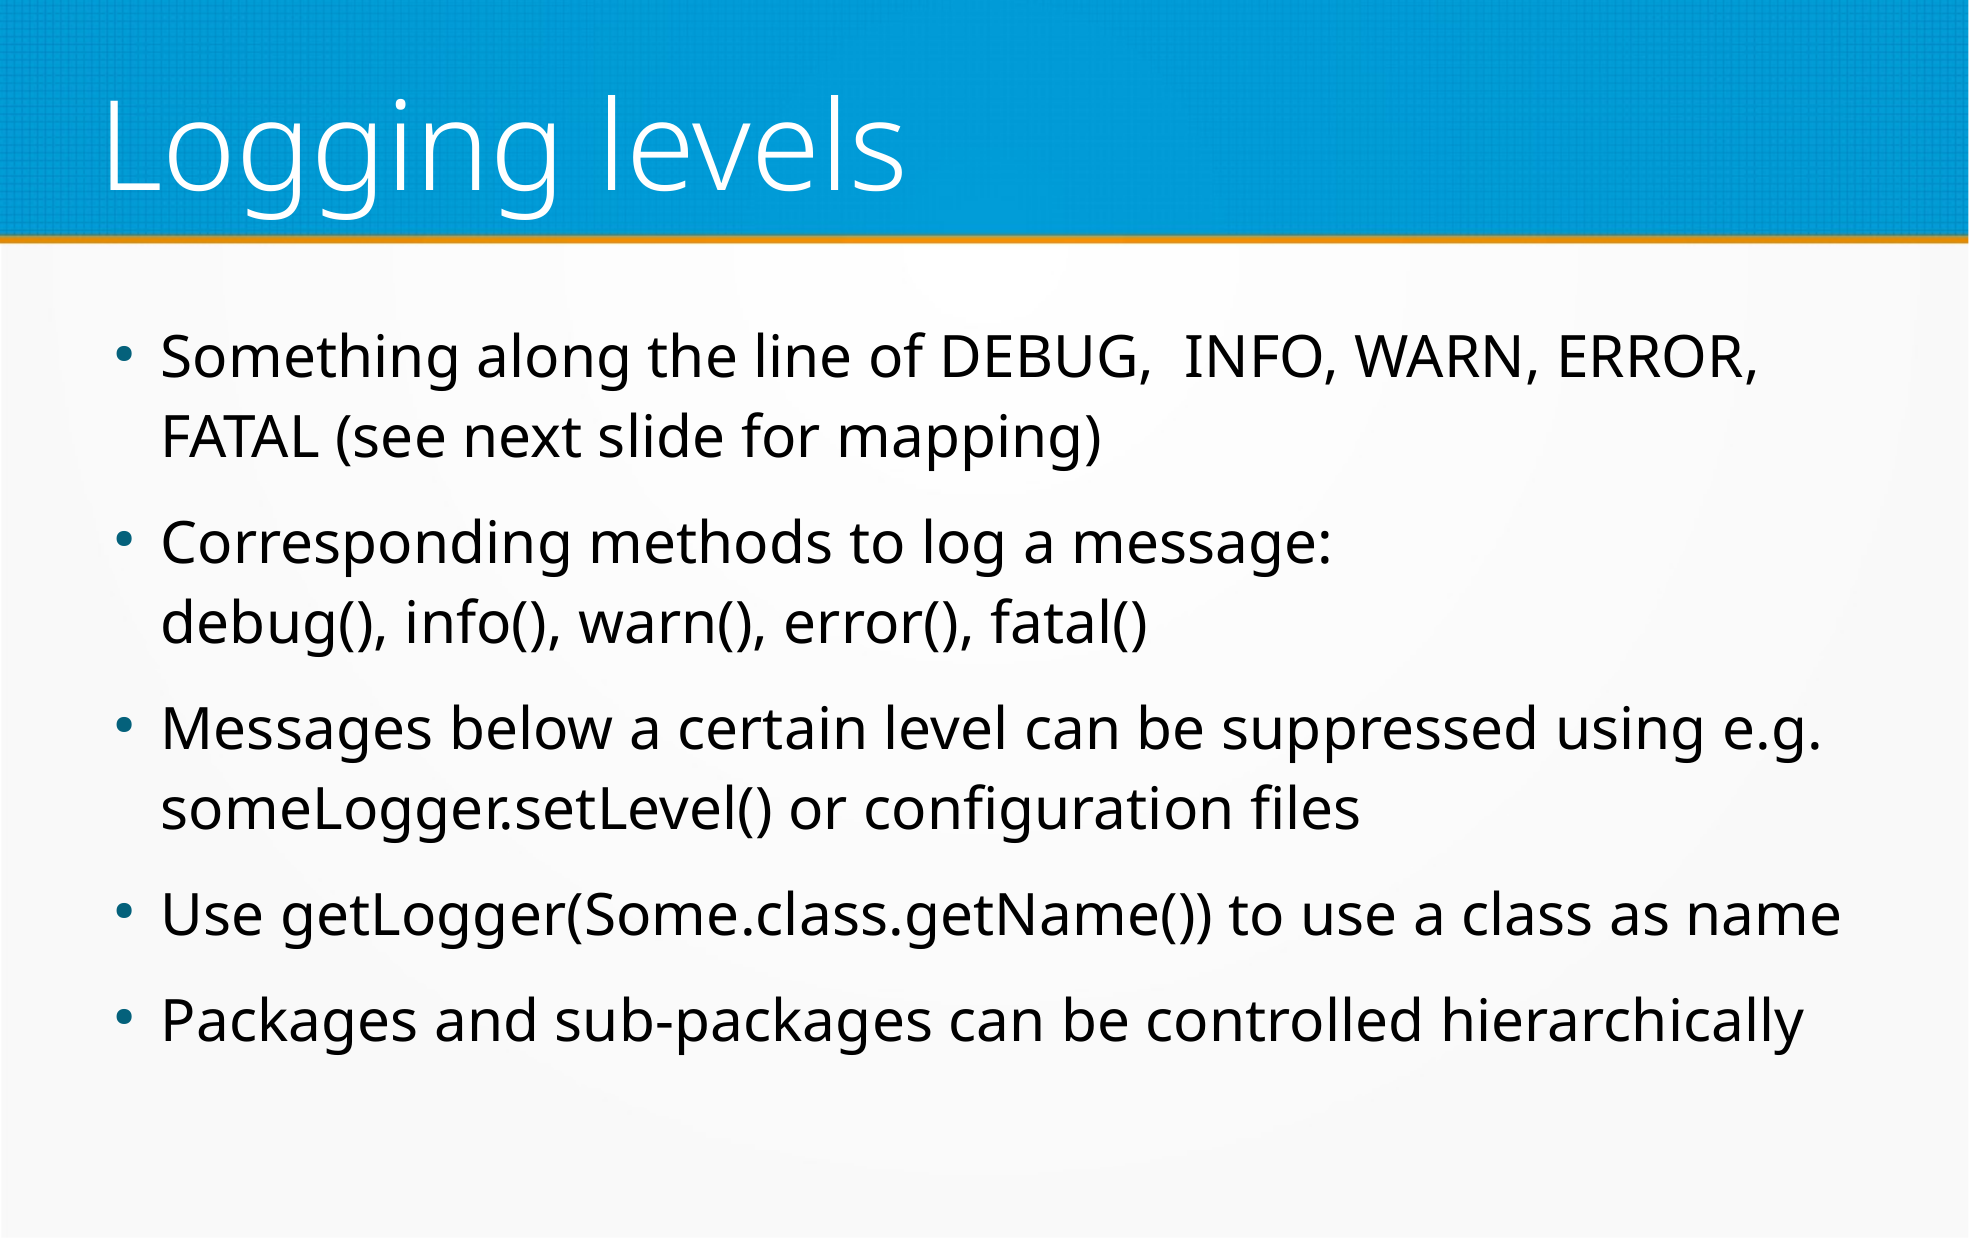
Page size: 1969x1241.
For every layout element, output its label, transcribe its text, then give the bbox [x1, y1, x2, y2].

list Something along the line of DEBUG, INFO, WARN, ERROR, FATAL (see next slide for mapping) Corresponding methods to log a message: debug(), info(), warn(), error(), fatal() Messages below a certain level can be suppressed using e.g. someLogger.setLevel() or configuration files Use getLogger(Some.class.getName()) to use a class as name Packages and sub-packages can be controlled hierarchically [98, 315, 1861, 1081]
picture [0, 233, 1969, 1241]
title Logging levels [98, 19, 1870, 227]
